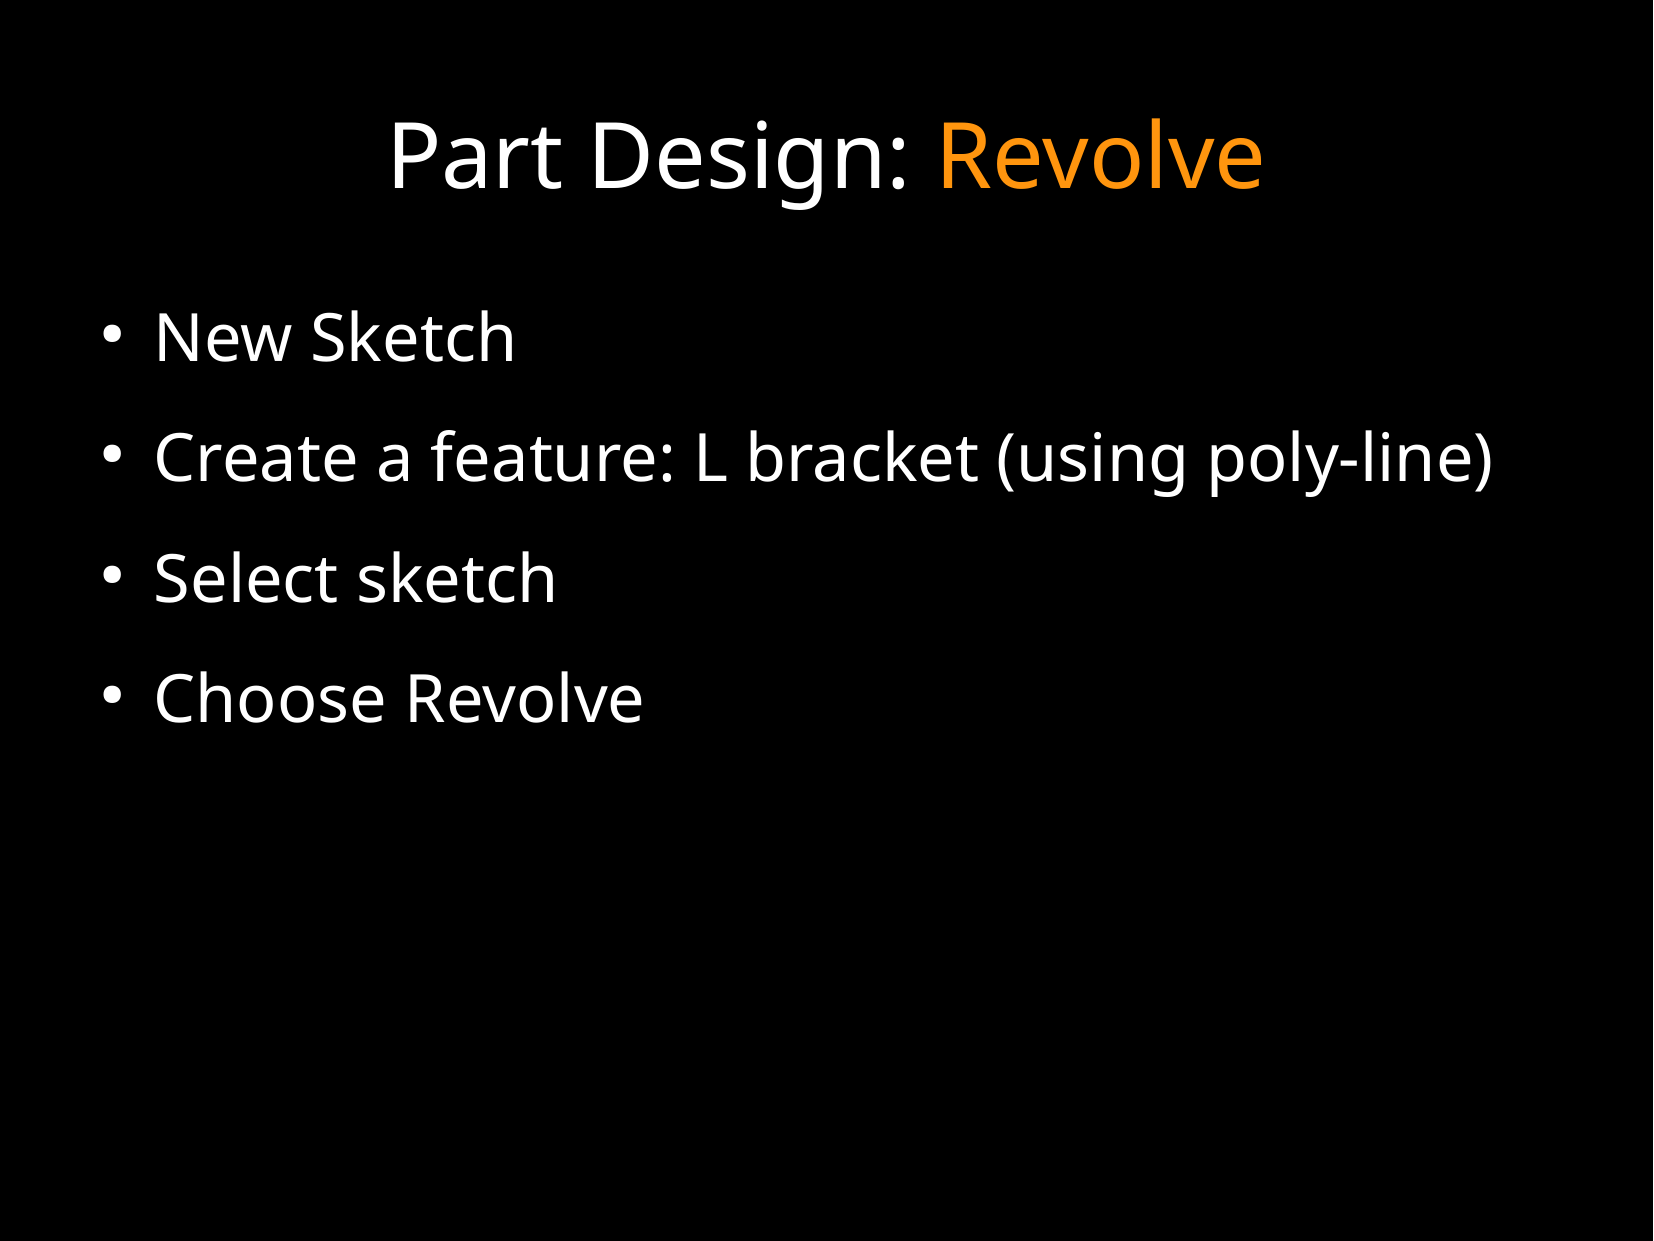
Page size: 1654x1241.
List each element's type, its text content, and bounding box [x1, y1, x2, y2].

title Part Design: Revolve [82, 49, 1571, 257]
list New Sketch Create a feature: L bracket (using poly-line) Select sketch Choose Revolve [82, 290, 1571, 1010]
